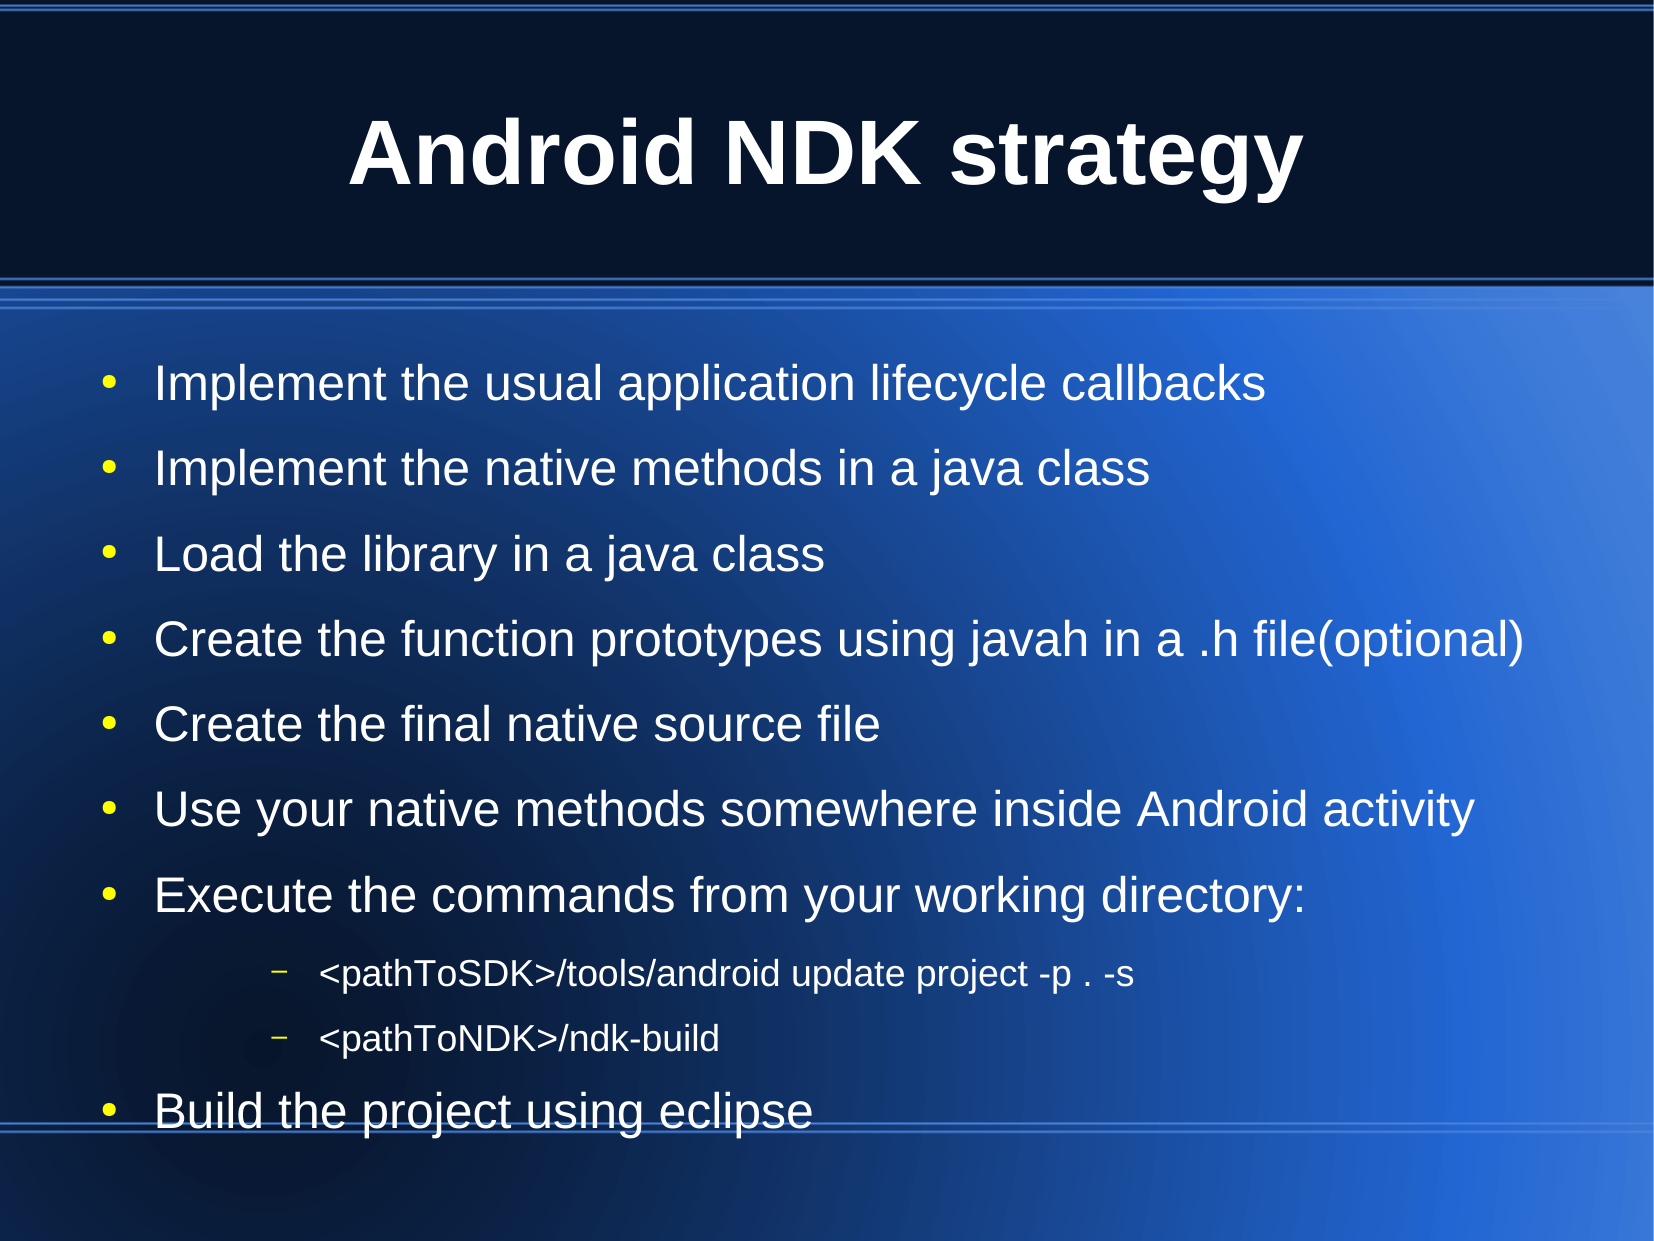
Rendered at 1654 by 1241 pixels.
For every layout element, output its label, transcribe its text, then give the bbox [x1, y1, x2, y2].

title Android NDK strategy [82, 56, 1571, 250]
picture [0, 0, 1654, 1241]
list Implement the usual application lifecycle callbacks Implement the native methods in a java class Load the library in a java class Create the function prototypes using javah in a .h file(optional) Create the final native source file Use your native methods somewhere inside Android activity Execute the commands from your working directory: <pathToSDK>/tools/android update project -p . -s <pathToNDK>/ndk-build Build the project using eclipse [82, 355, 1571, 1225]
